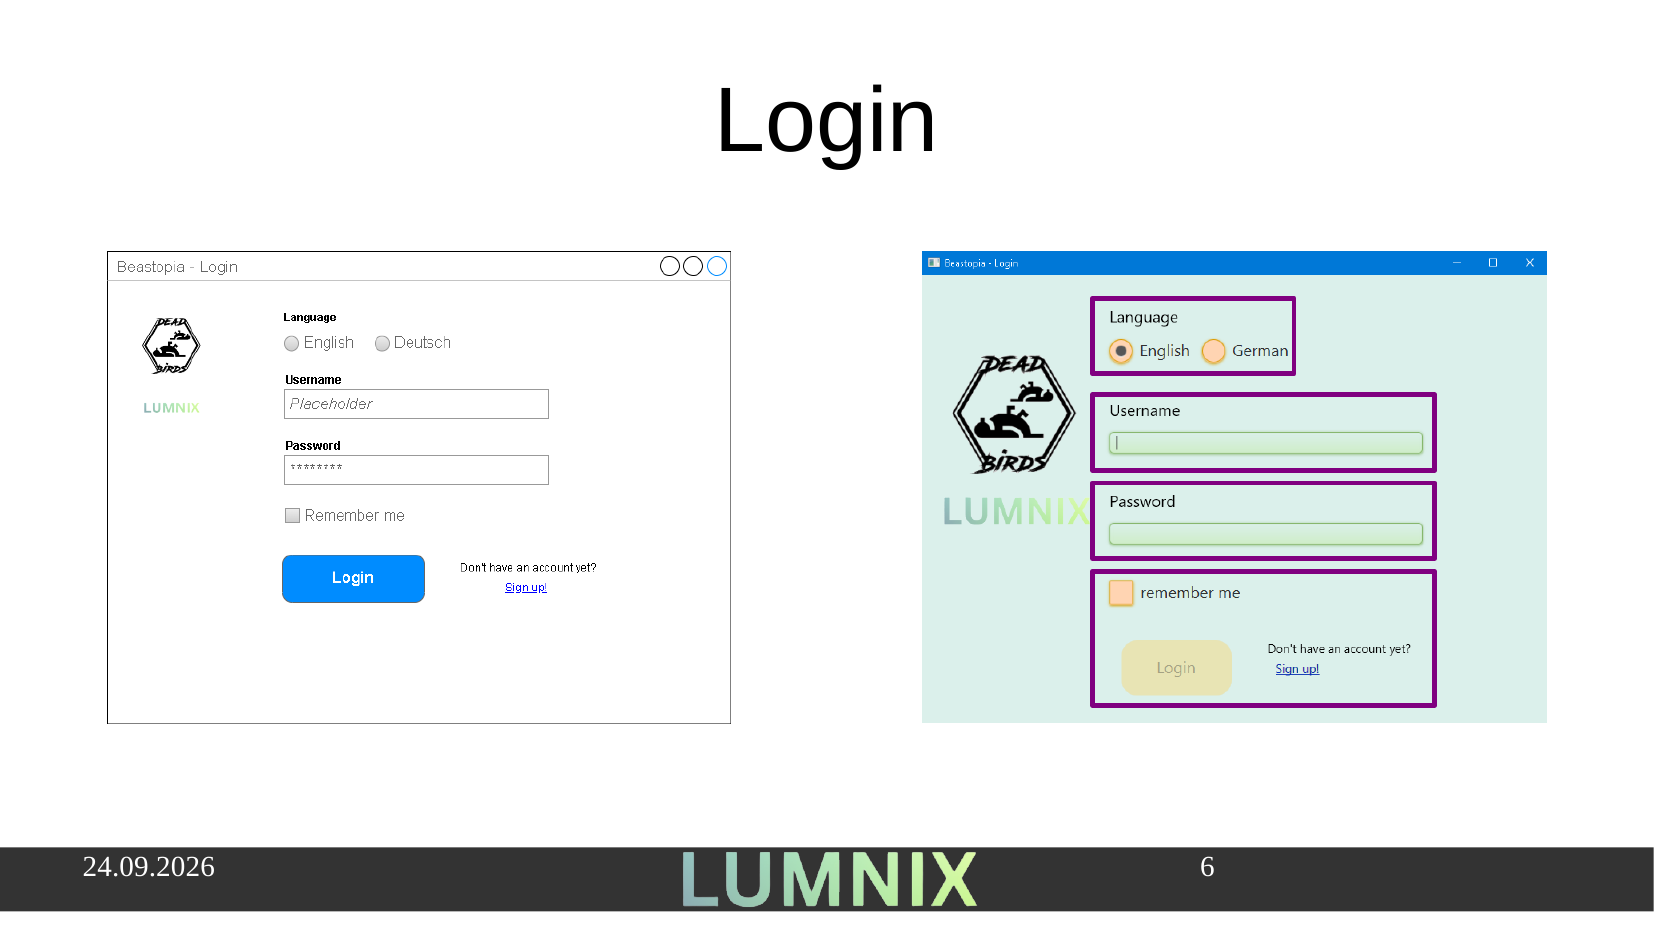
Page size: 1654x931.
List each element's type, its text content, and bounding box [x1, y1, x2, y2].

text_box 23.05.2023 [82, 847, 468, 912]
picture [107, 251, 731, 724]
text_box [1200, 847, 1586, 912]
title Login [82, 37, 1571, 193]
picture [922, 251, 1547, 723]
